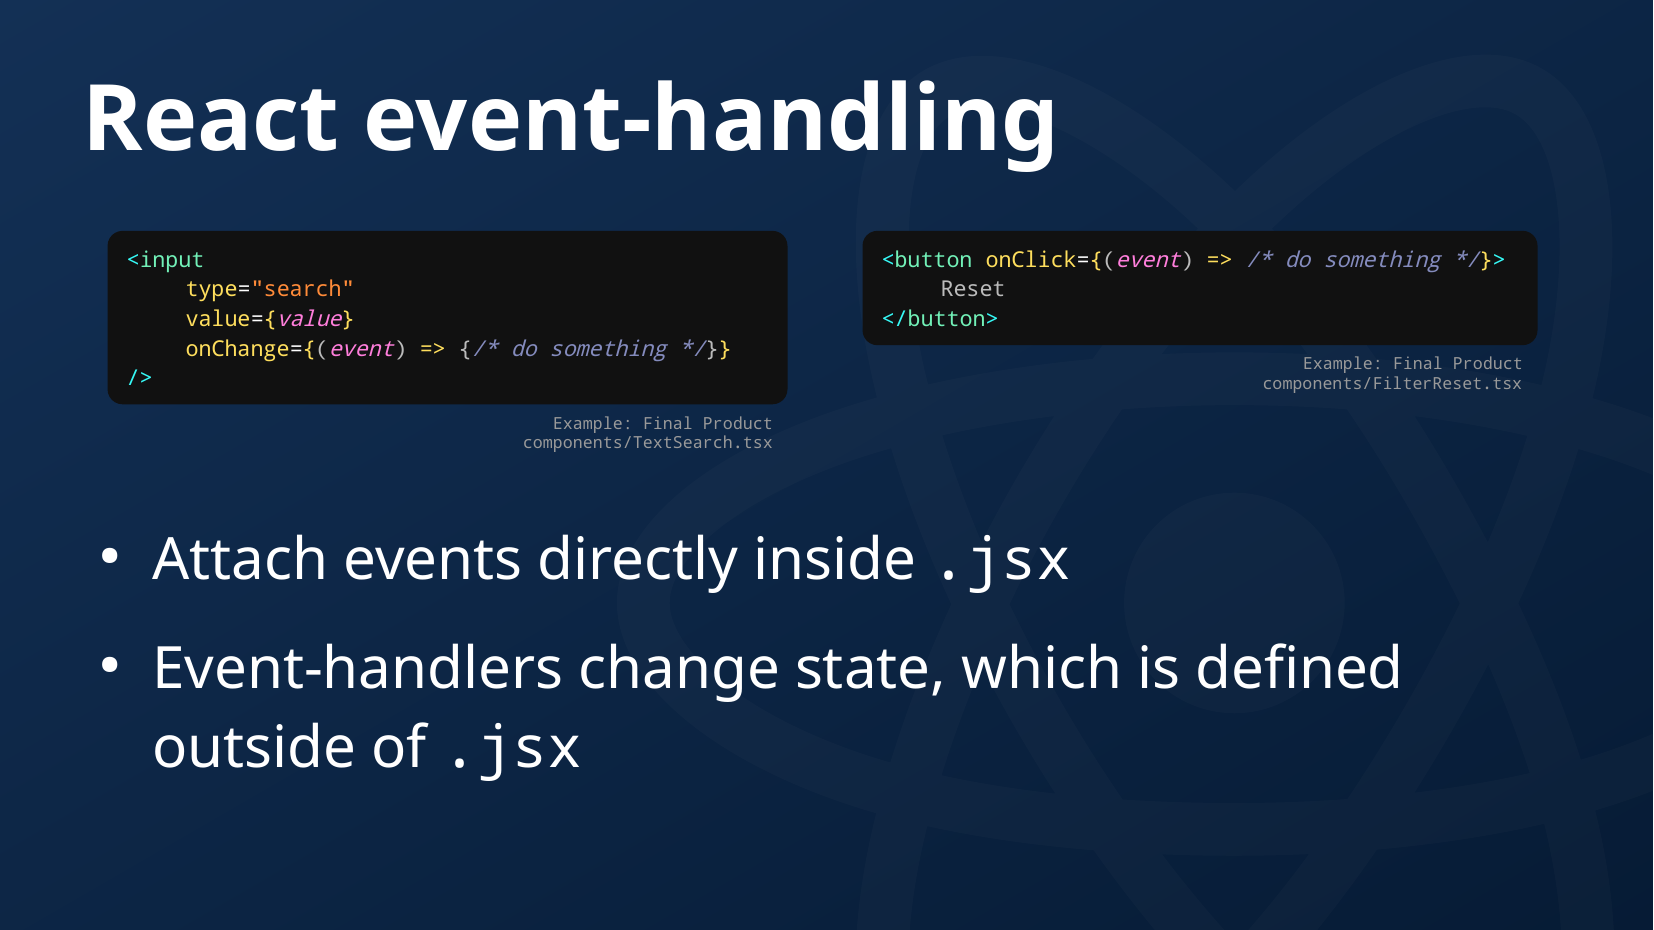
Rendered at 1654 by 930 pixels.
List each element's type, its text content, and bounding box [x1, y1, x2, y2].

title React event-handling [82, 37, 1571, 193]
text_box <input type="search" value={value} onChange={(event) => {/* do something */}} /> [107, 230, 788, 405]
list Attach events directly inside .jsx Event-handlers change state, which is defined outside of .jsx [81, 517, 1570, 930]
text_box Example: Final Product components/FilterReset.tsx [1087, 346, 1538, 401]
text_box Example: Final Product components/TextSearch.tsx [337, 406, 788, 461]
text_box <button onClick={(event) => /* do something */}> Reset </button> [862, 230, 1538, 346]
